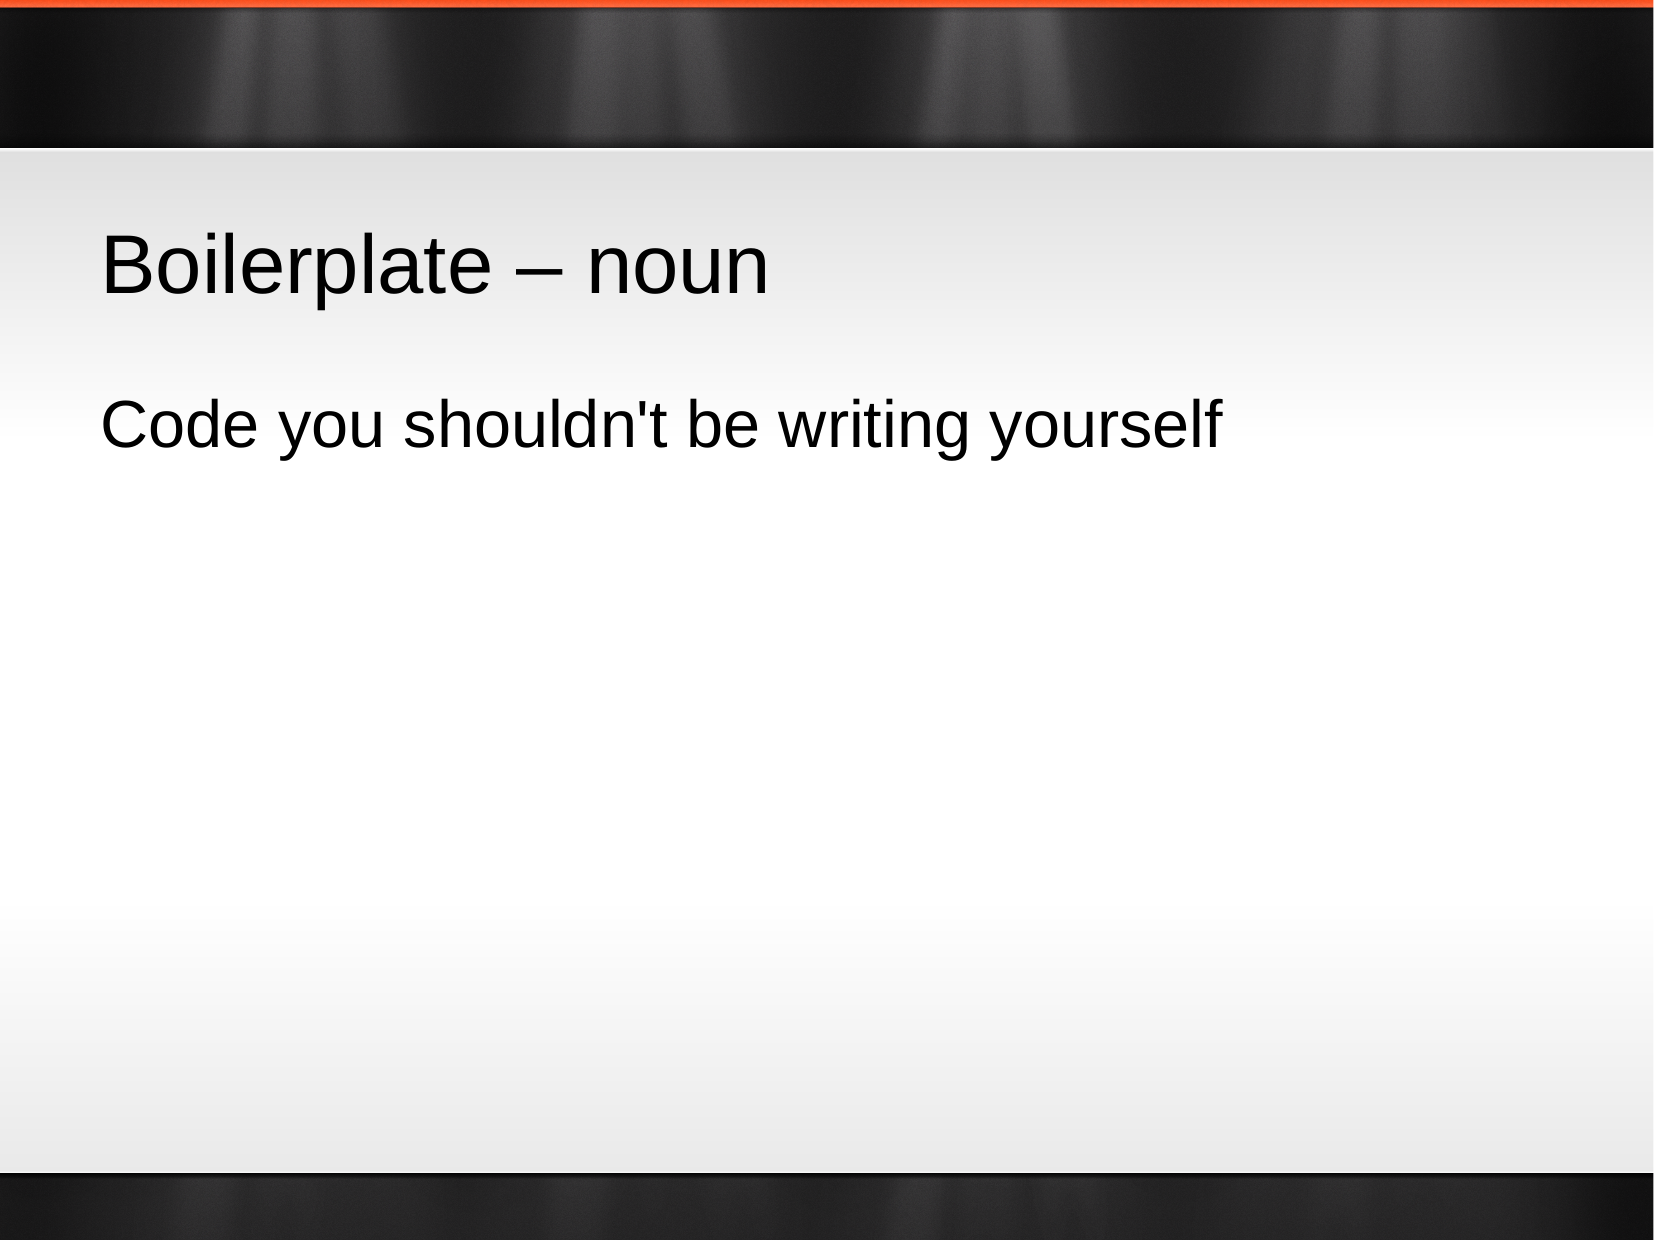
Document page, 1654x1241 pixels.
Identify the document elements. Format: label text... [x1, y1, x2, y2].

subtitle Boilerplate – noun Code you shouldn't be writing yourself [100, 6, 1589, 1125]
picture [0, 0, 1654, 1240]
